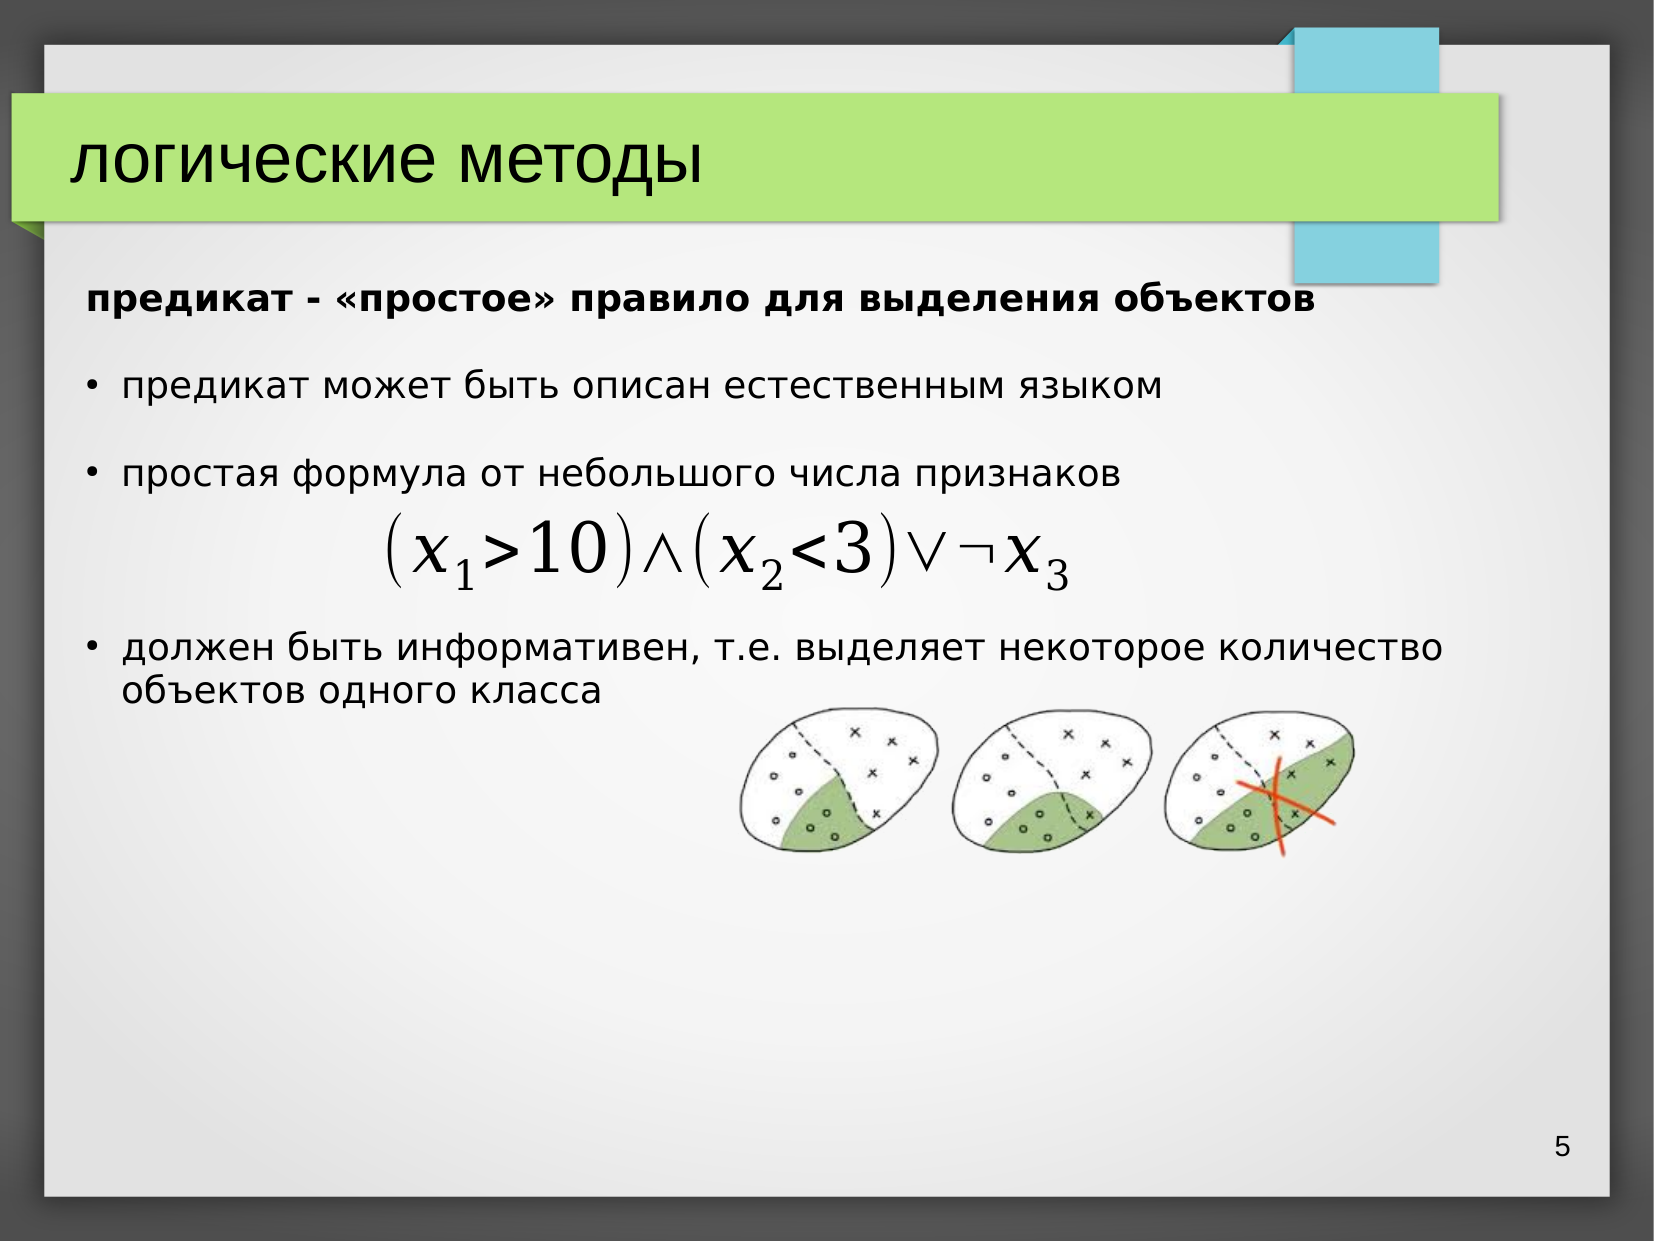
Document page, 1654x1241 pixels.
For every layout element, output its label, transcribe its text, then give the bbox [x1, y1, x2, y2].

chart [354, 507, 1099, 601]
title логические методы [70, 118, 1205, 199]
text_box предикат - «простое» правило для выделения объектов предикат может быть описан естественным языком простая формула от небольшого числа признаков должен быть информативен, т.е. выделяет некоторое количество объектов одного класса [70, 269, 1489, 851]
picture [0, 0, 1654, 1241]
